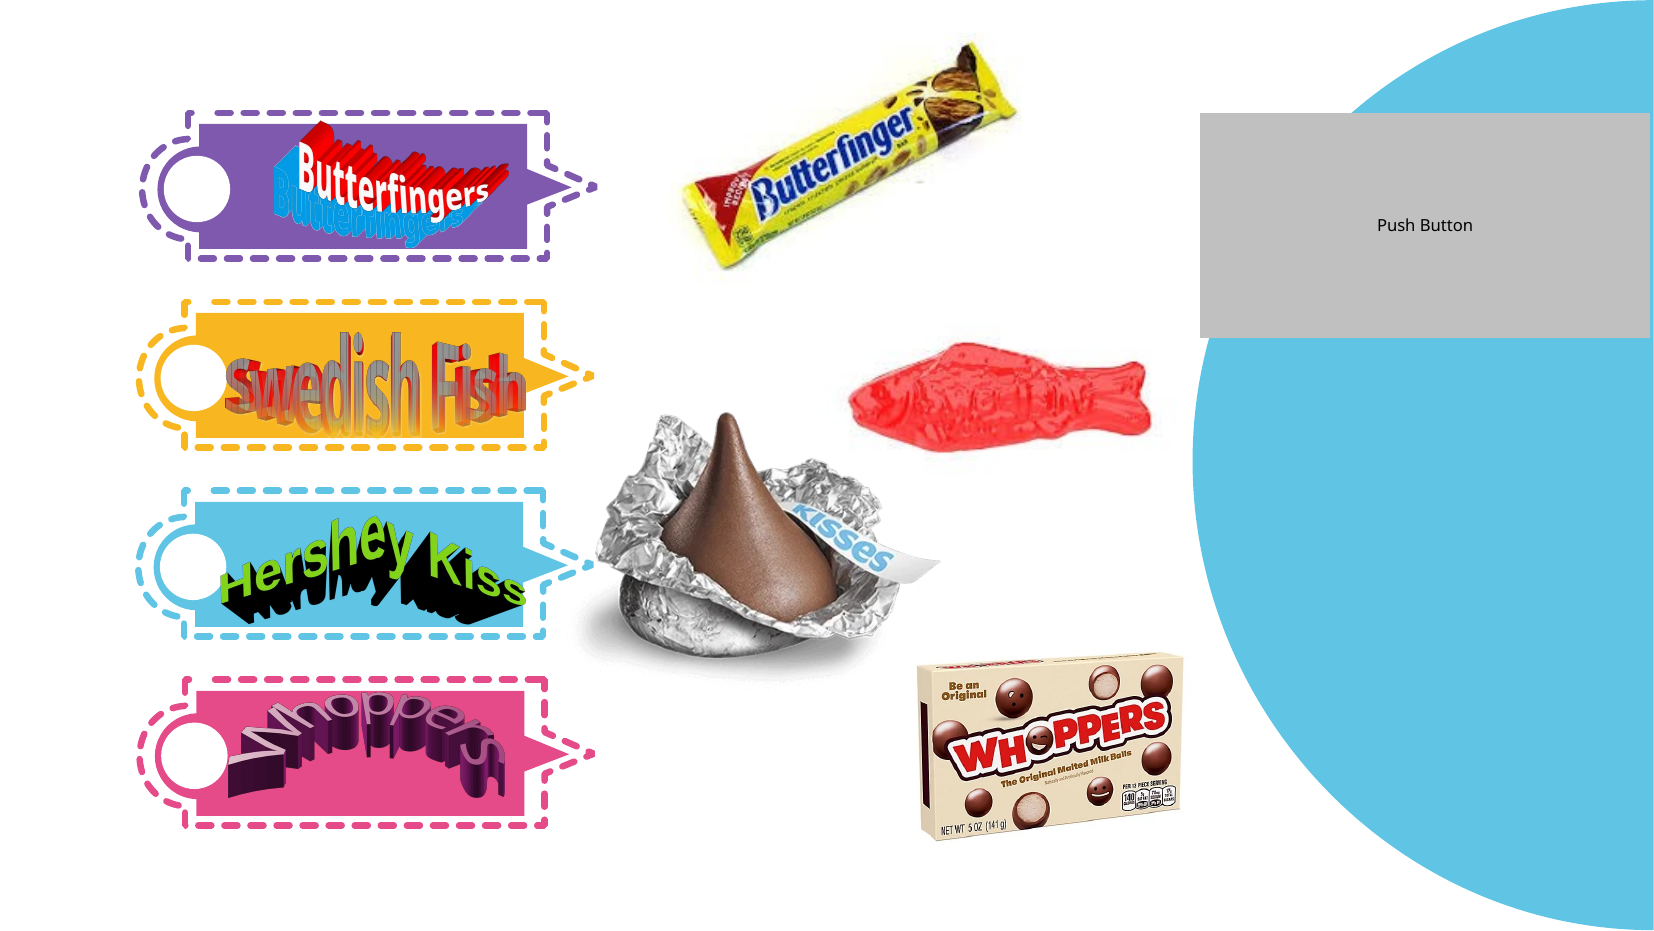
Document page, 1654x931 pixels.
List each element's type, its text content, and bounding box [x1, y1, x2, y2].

text_box Butterfingers [346, 167, 356, 207]
picture [478, 8, 1201, 901]
text_box Butterfingers [334, 163, 344, 203]
text_box Butterfingers [388, 174, 398, 205]
text_box [471, 397, 478, 409]
text_box [154, 690, 570, 816]
text_box [333, 379, 341, 418]
text_box Butterfingers [410, 188, 425, 213]
text_box [308, 380, 312, 390]
text_box [308, 403, 321, 416]
text_box [153, 501, 478, 627]
text_box [157, 123, 572, 249]
text_box [154, 312, 569, 438]
text_box Butterfingers [300, 143, 313, 191]
text_box [247, 371, 251, 381]
text_box Butterfingers [318, 162, 330, 197]
text_box Butterfingers [376, 182, 386, 210]
